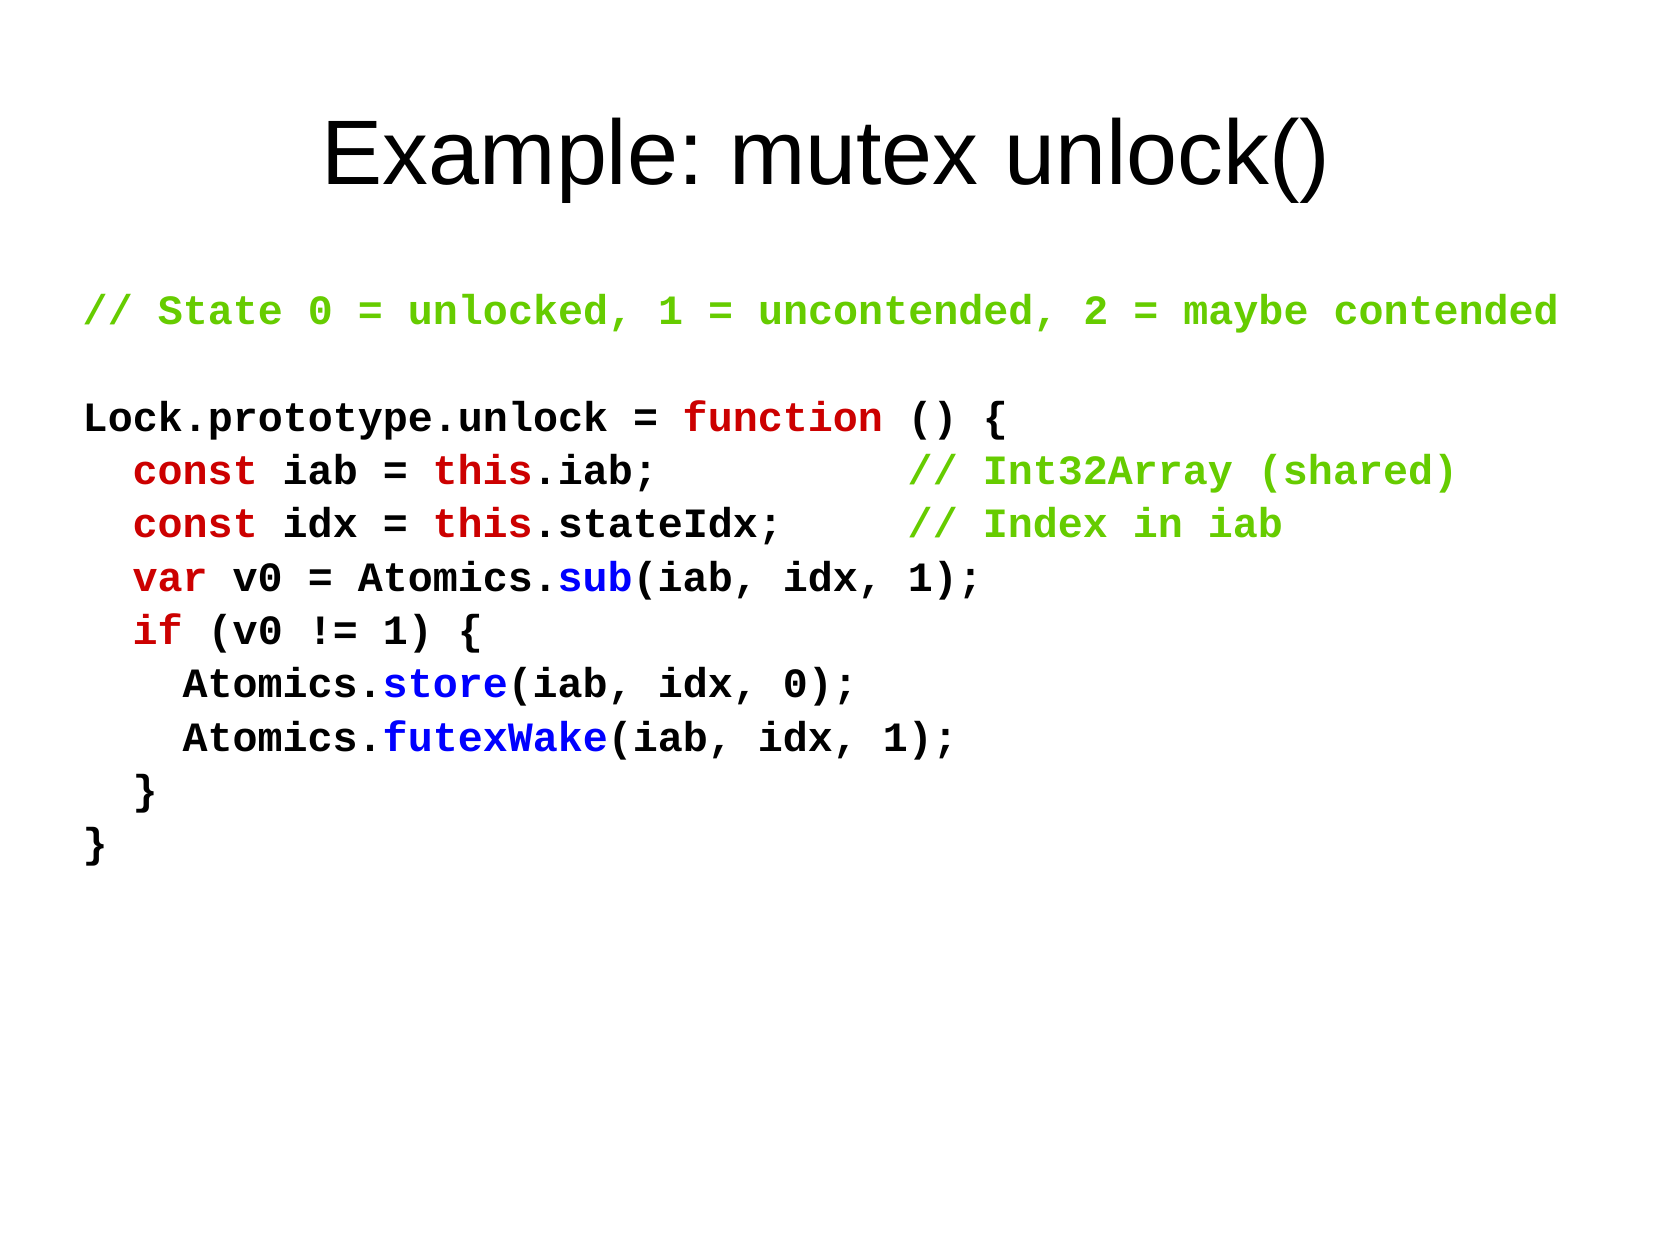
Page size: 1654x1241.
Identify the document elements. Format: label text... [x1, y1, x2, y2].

list // State 0 = unlocked, 1 = uncontended, 2 = maybe contended Lock.prototype.unlock = function () { const iab = this.iab; // Int32Array (shared) const idx = this.stateIdx; // Index in iab var v0 = Atomics.sub(iab, idx, 1); if (v0 != 1) { Atomics.store(iab, idx, 0); Atomics.futexWake(iab, idx, 1); } } [82, 290, 1571, 1010]
title Example: mutex unlock() [82, 49, 1571, 257]
